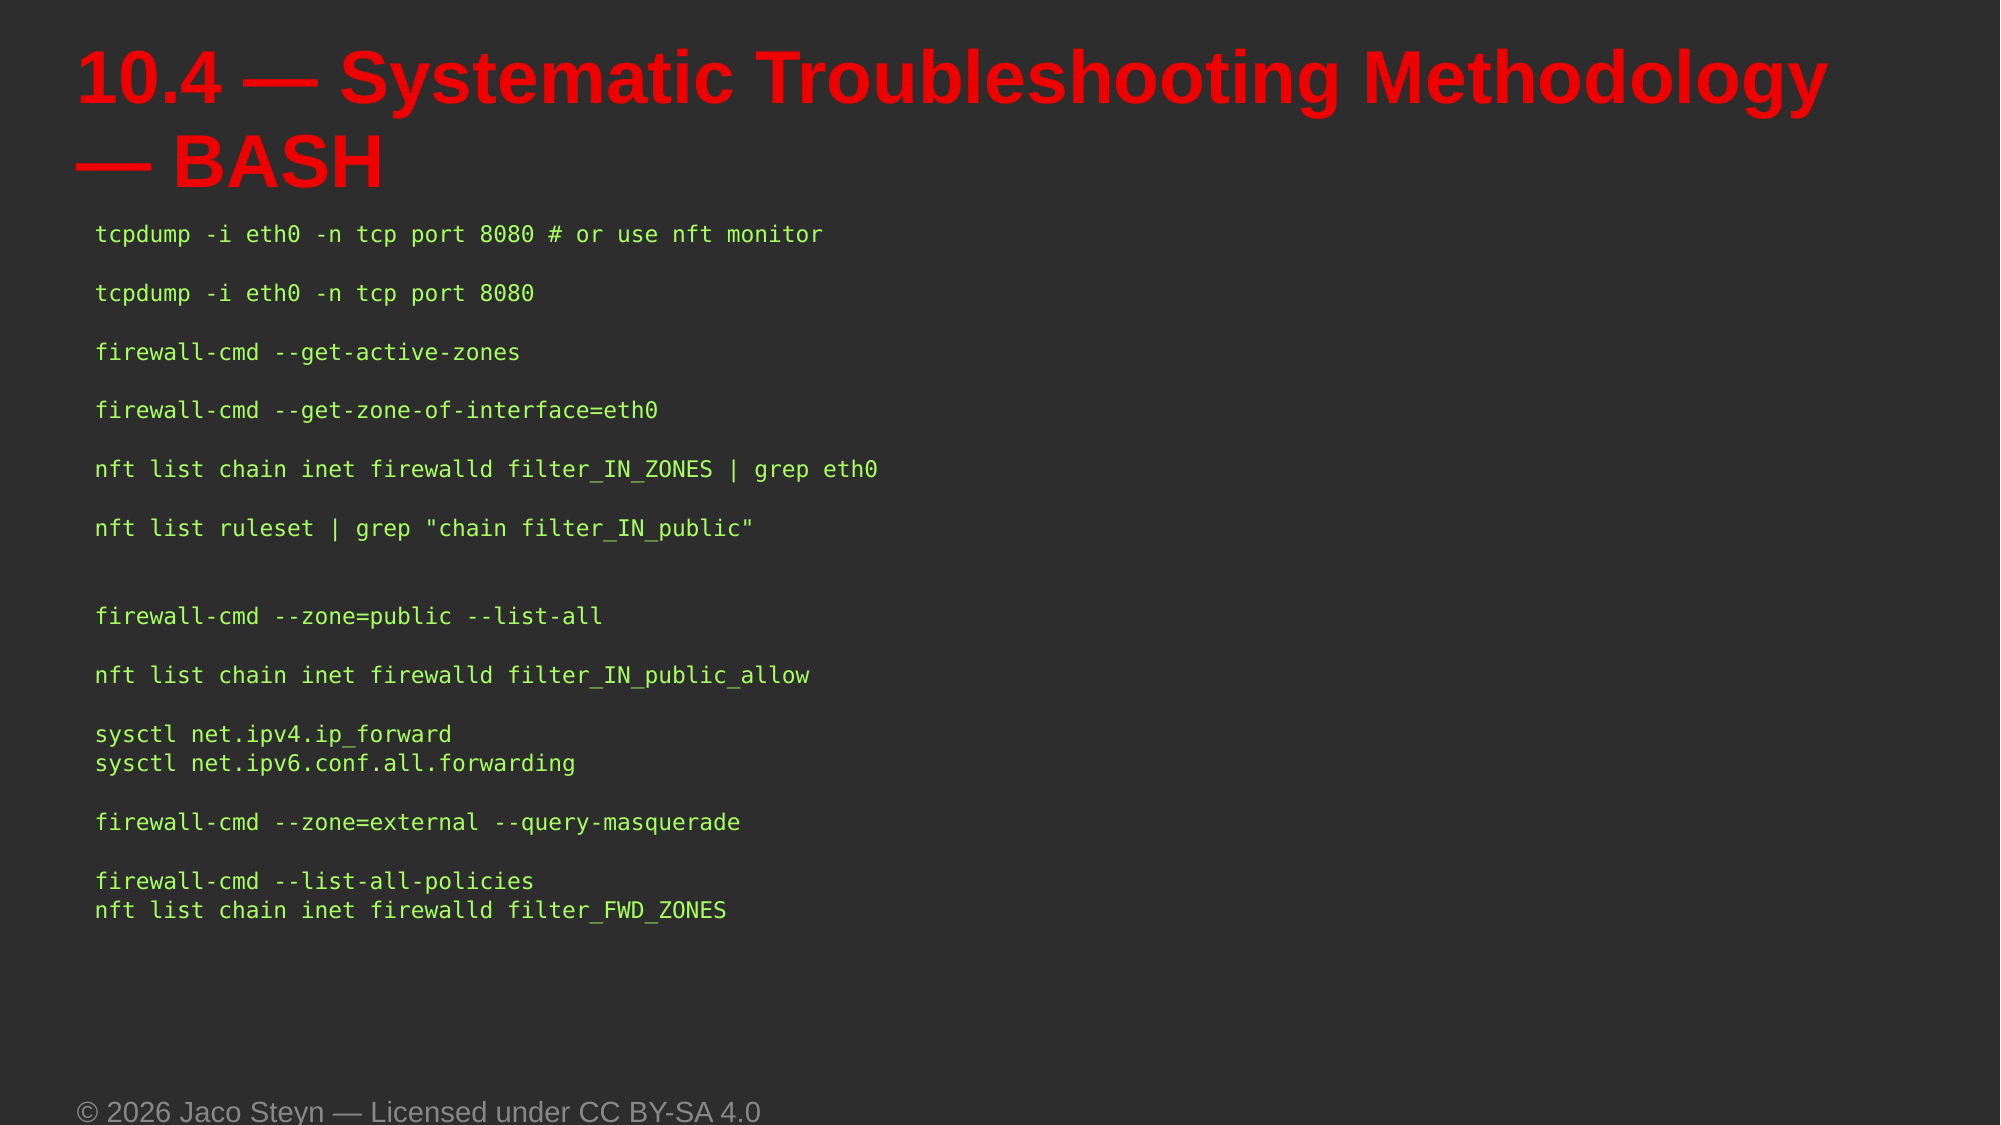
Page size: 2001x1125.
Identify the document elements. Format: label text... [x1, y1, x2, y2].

text_box © 2026 Jaco Steyn — Licensed under CC BY-SA 4.0 [59, 1083, 1942, 1120]
text_box 10.4 — Systematic Troubleshooting Methodology — BASH [59, 23, 1942, 178]
text_box tcpdump -i eth0 -n tcp port 8080 # or use nft monitor tcpdump -i eth0 -n tcp port 8080 firewall-cmd --get-active-zones firewall-cmd --get-zone-of-interface=eth0 nft list chain inet firewalld filter_IN_ZONES | grep eth0 nft list ruleset | grep "chain filter_IN_public" firewall-cmd --zone=public --list-all nft list chain inet firewalld filter_IN_public_allow sysctl net.ipv4.ip_forward sysctl net.ipv6.conf.all.forwarding firewall-cmd --zone=external --query-masquerade firewall-cmd --list-all-policies nft list chain inet firewalld filter_FWD_ZONES [59, 194, 1942, 1052]
